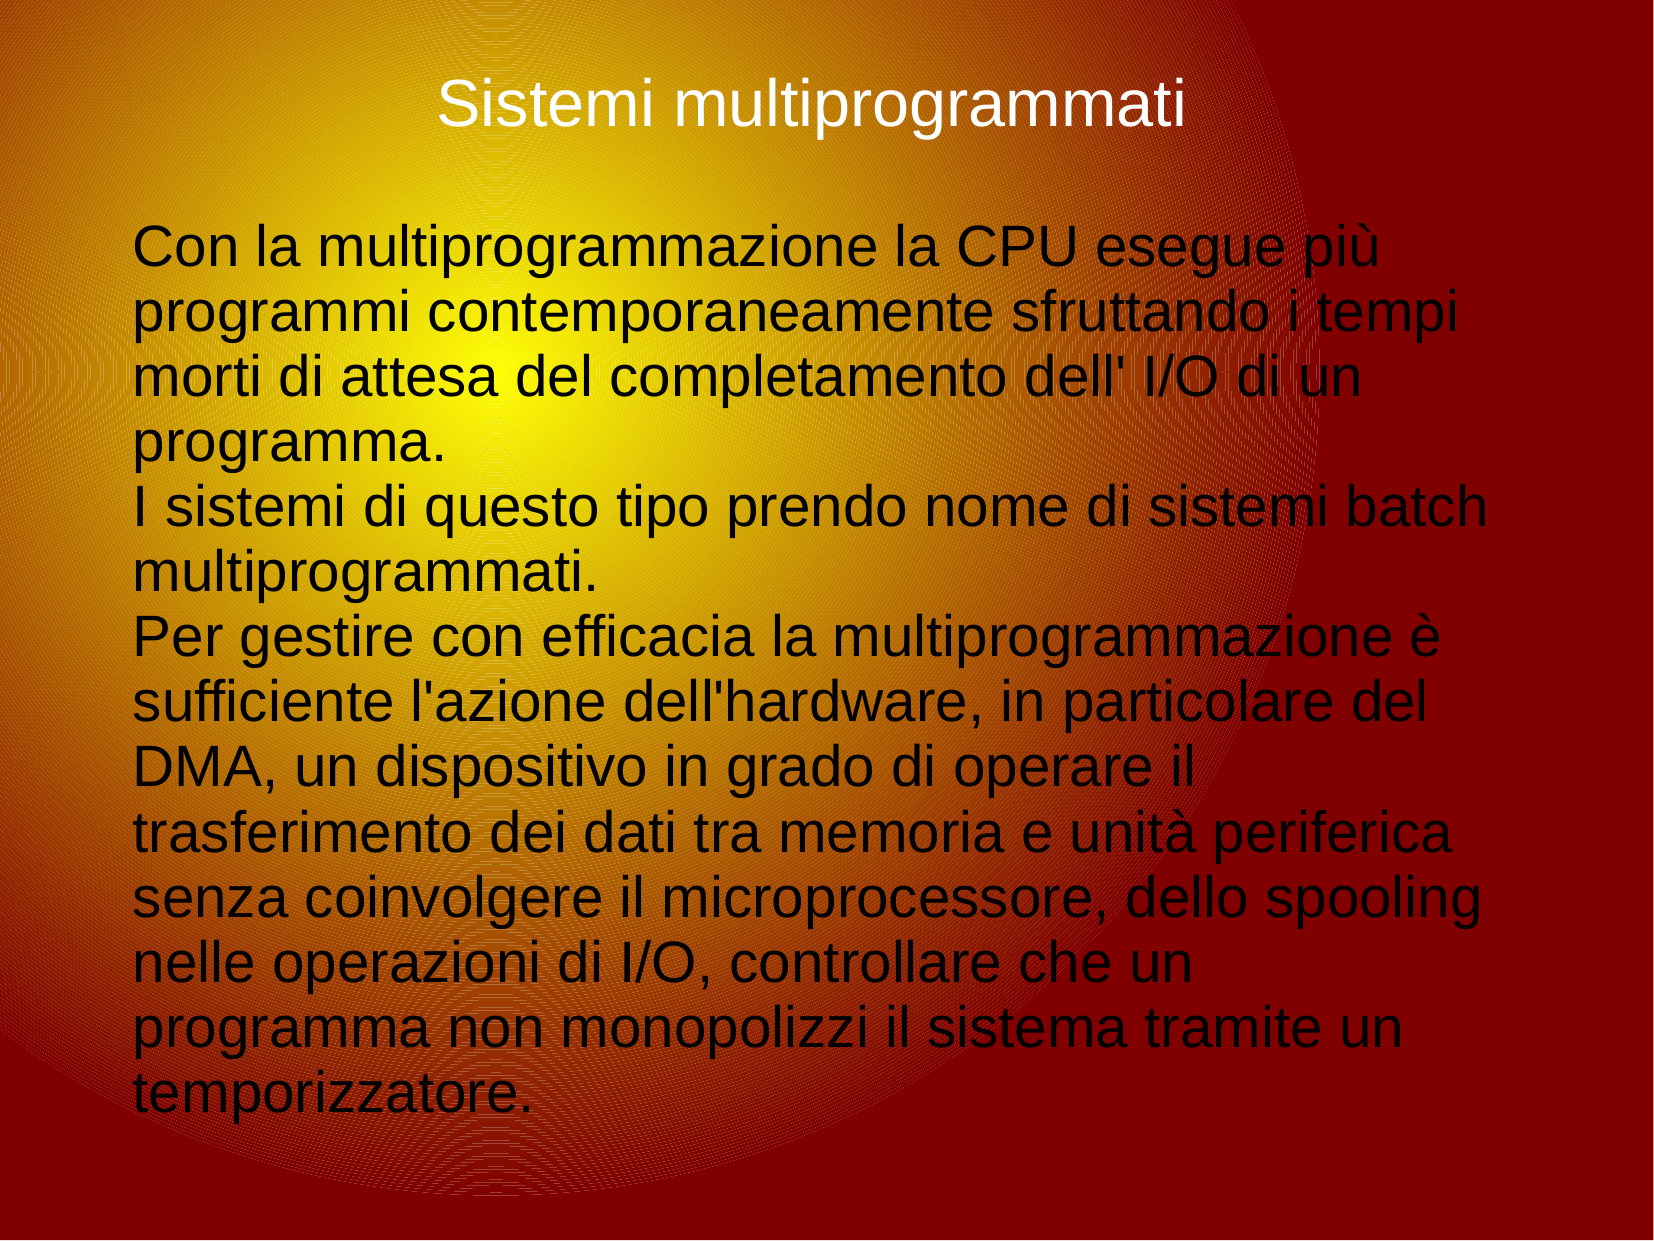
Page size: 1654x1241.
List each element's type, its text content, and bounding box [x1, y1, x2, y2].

text_box Sistemi multiprogrammati [206, 59, 1418, 149]
text_box Con la multiprogrammazione la CPU esegue più programmi contemporaneamente sfruttando i tempi morti di attesa del completamento dell' I/O di un programma. I sistemi di questo tipo prendo nome di sistemi batch multiprogrammati. Per gestire con efficacia la multiprogrammazione è sufficiente l'azione dell'hardware, in particolare del DMA, un dispositivo in grado di operare il trasferimento dei dati tra memoria e unità periferica senza coinvolgere il microprocessore, dello spooling nelle operazioni di I/O, controllare che un programma non monopolizzi il sistema tramite un temporizzatore. [118, 206, 1506, 1132]
